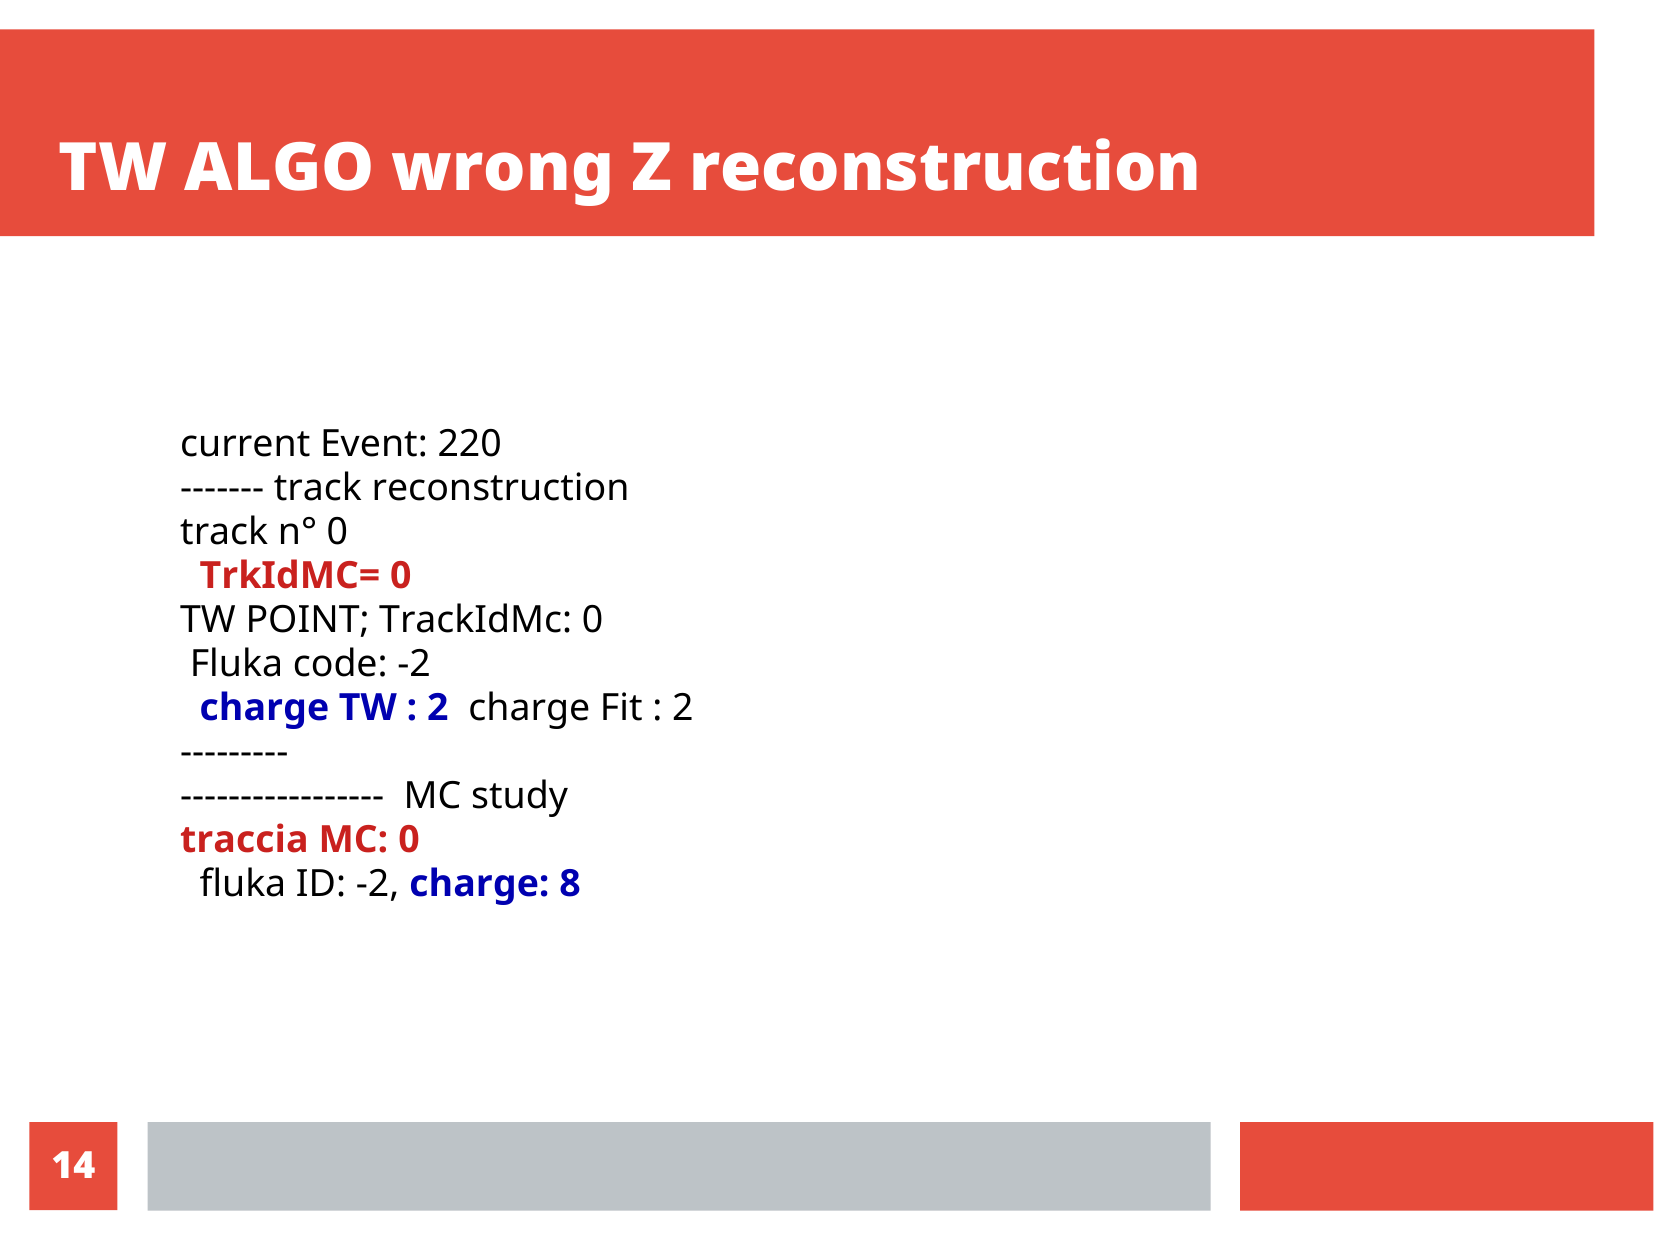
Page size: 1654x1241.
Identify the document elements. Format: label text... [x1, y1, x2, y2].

text_box current Event: 220 ------- track reconstruction track n° 0 TrkIdMC= 0 TW POINT; TrackIdMc: 0 Fluka code: -2 charge TW : 2 charge Fit : 2 --------- ----------------- MC study traccia MC: 0 fluka ID: -2, charge: 8 [165, 413, 1182, 957]
title TW ALGO wrong Z reconstruction [59, 59, 1594, 207]
